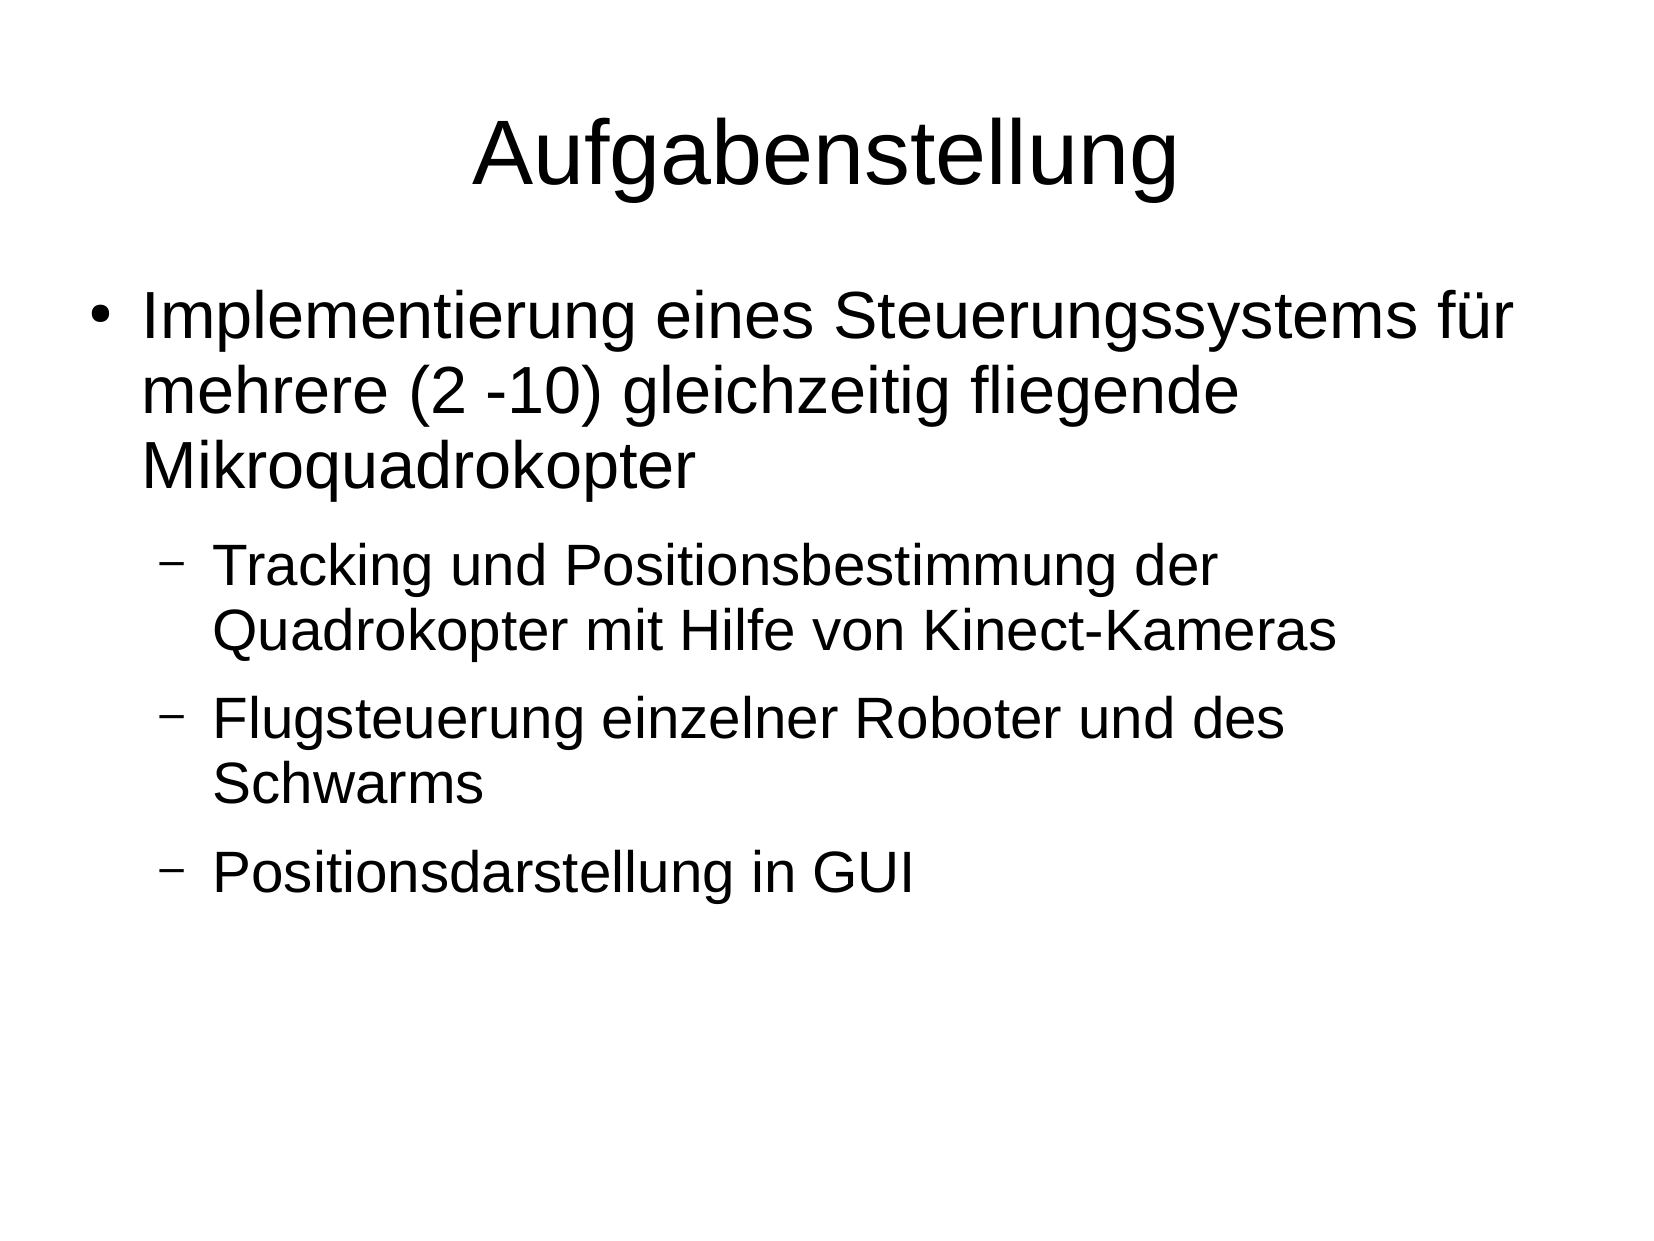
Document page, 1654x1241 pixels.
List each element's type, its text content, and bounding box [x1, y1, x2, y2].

title Aufgabenstellung [82, 49, 1571, 257]
list Implementierung eines Steuerungssystems für mehrere (2 -10) gleichzeitig fliegende Mikroquadrokopter Tracking und Positionsbestimmung der Quadrokopter mit Hilfe von Kinect-Kameras Flugsteuerung einzelner Roboter und des Schwarms Positionsdarstellung in GUI [70, 278, 1560, 1241]
